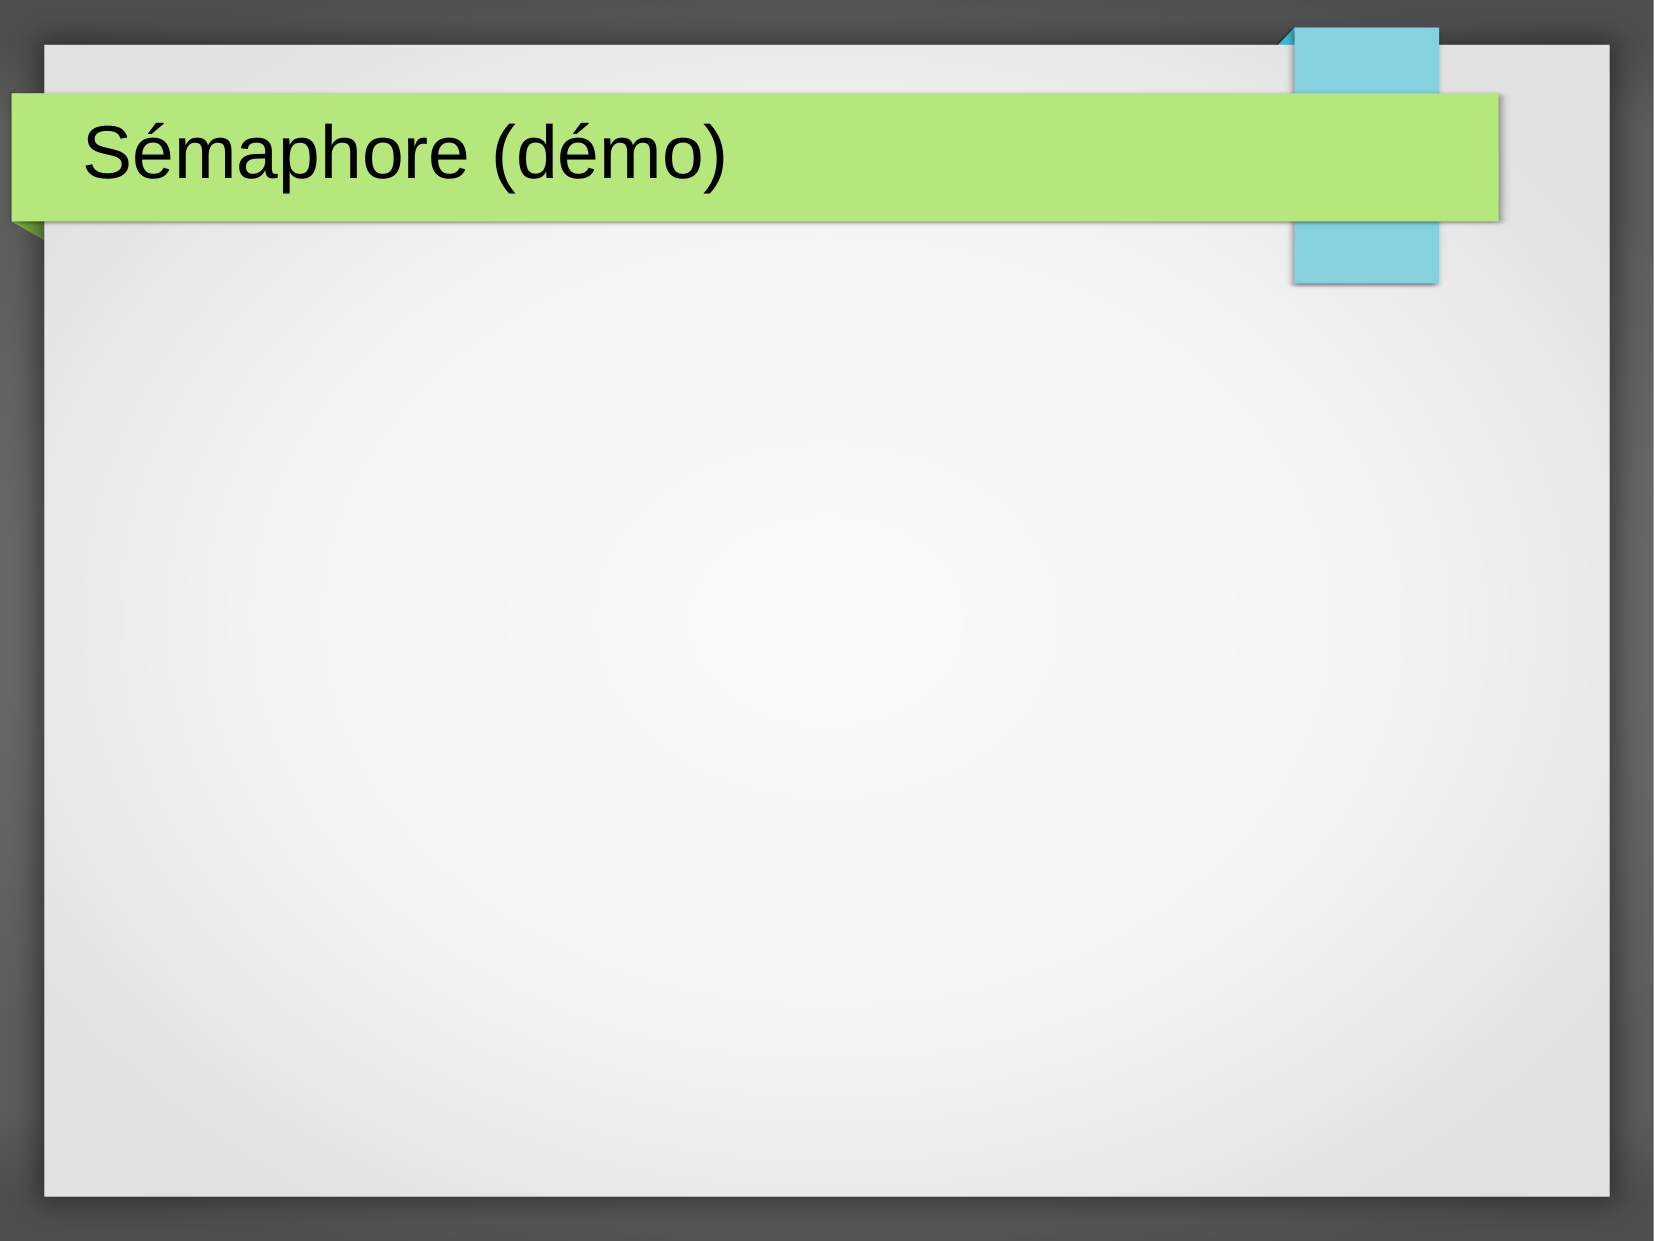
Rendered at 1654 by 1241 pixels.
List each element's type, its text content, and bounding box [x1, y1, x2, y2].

picture [0, 0, 1654, 1241]
title Sémaphore (démo) [82, 49, 1571, 257]
